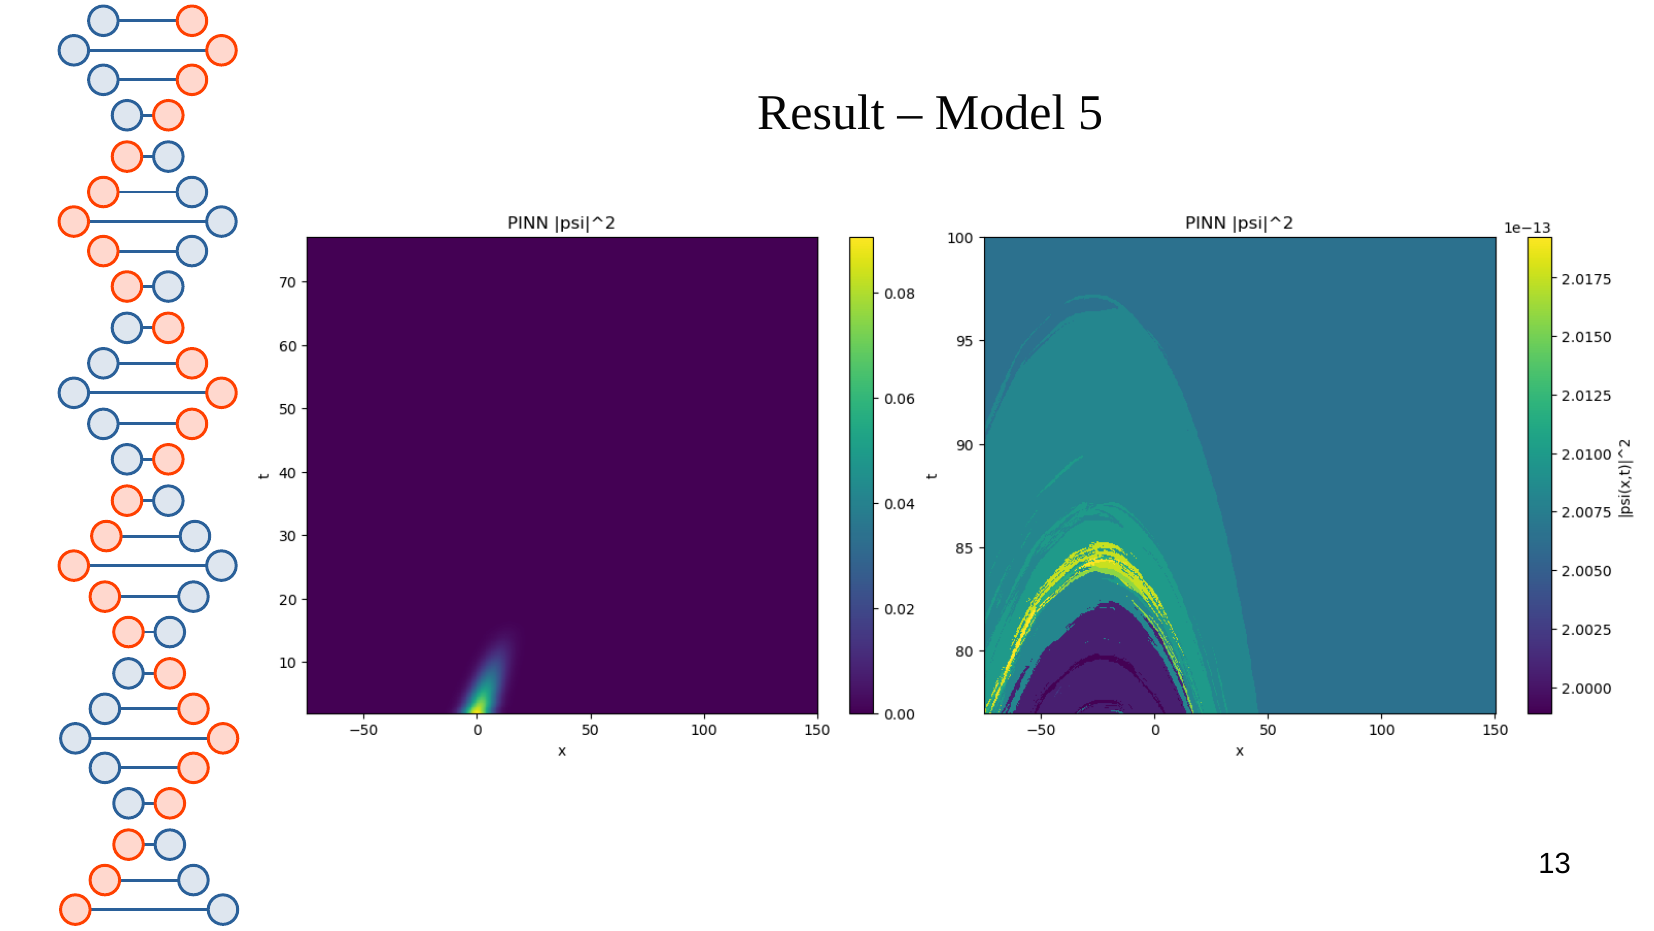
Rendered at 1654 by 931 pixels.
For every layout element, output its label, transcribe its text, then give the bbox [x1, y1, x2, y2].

title Result – Model 5 [265, 35, 1595, 189]
picture [248, 206, 1642, 768]
